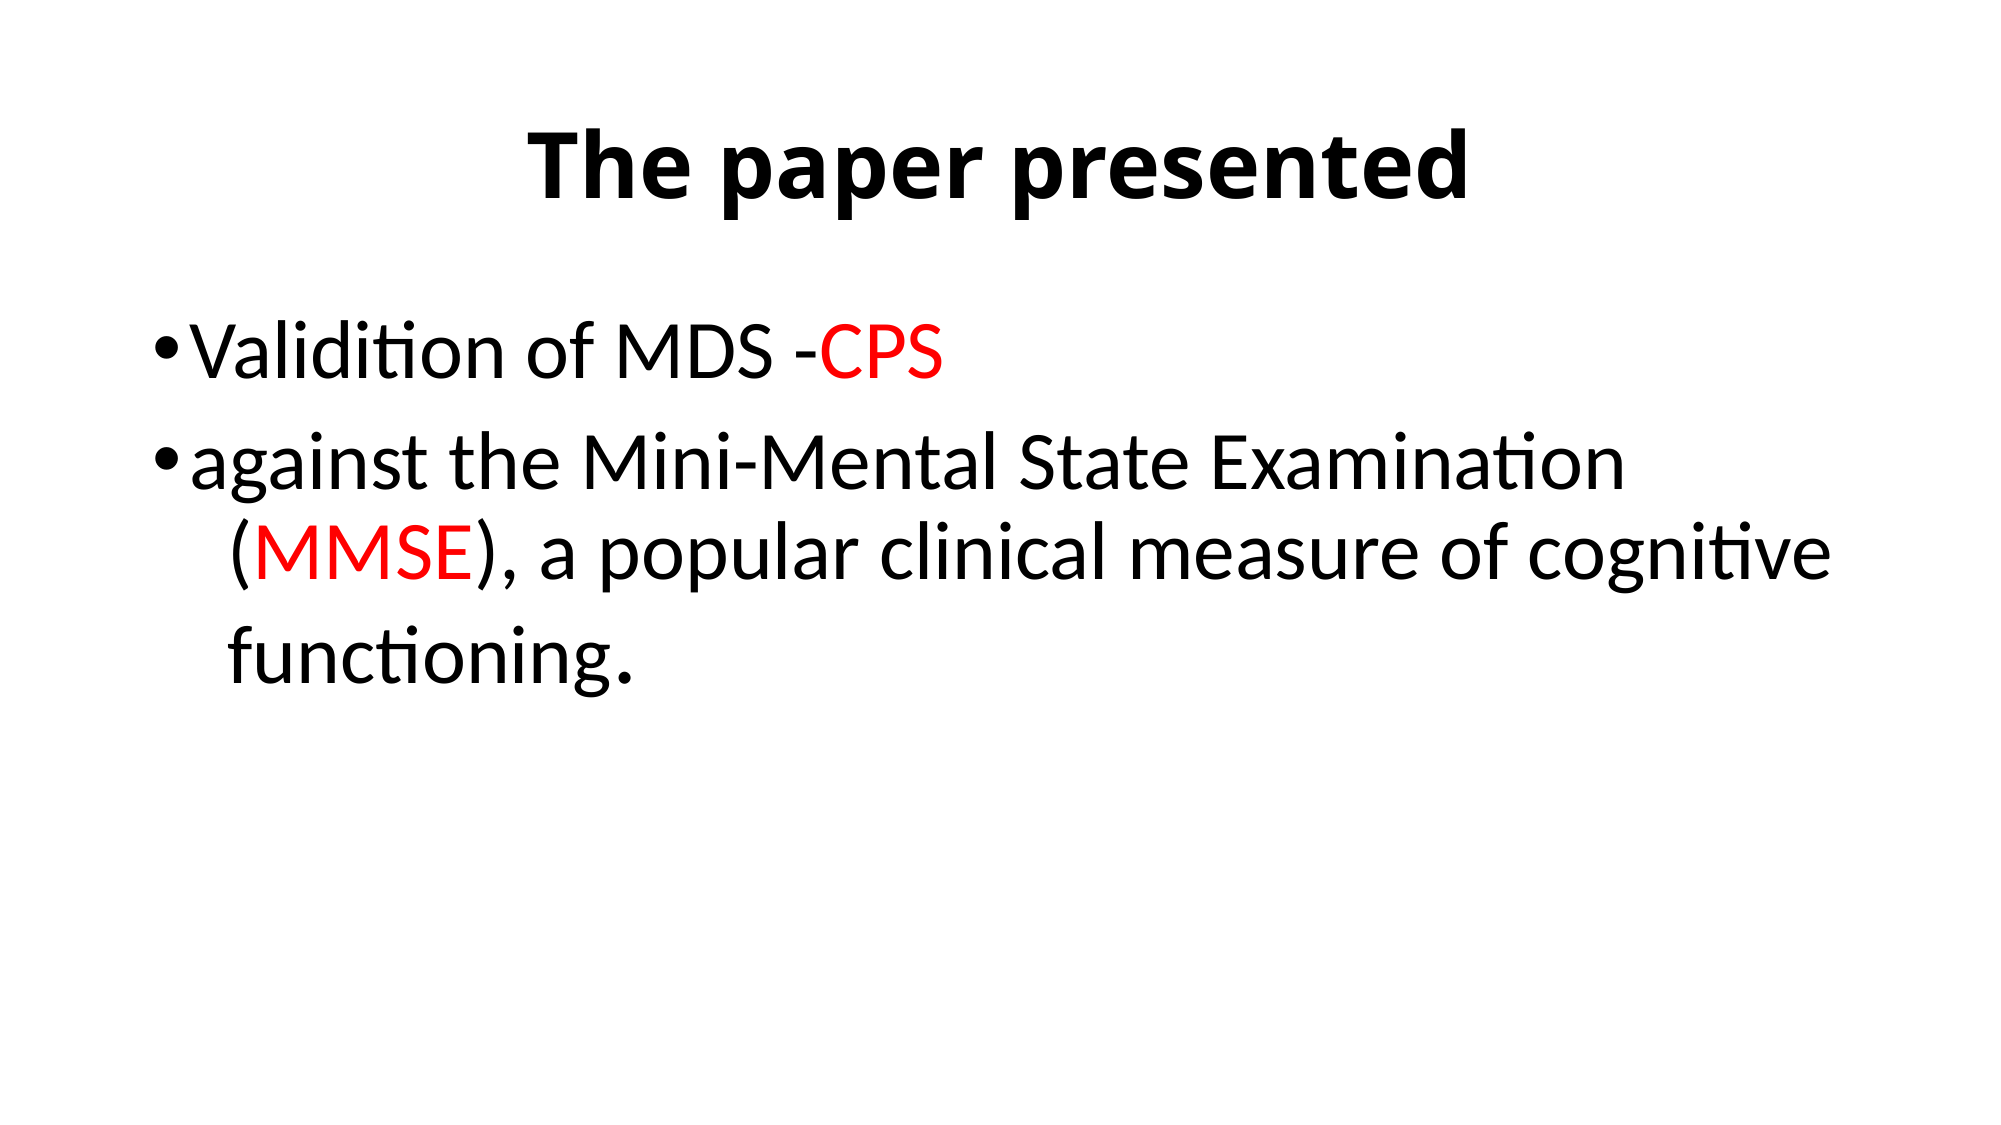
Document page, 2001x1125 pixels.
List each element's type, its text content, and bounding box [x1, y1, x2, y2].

list Validition of MDS -CPS against the Mini-Mental State Examination (MMSE), a popular clinical measure of cognitive functioning. [137, 299, 1863, 1014]
title The paper presented [137, 59, 1863, 278]
